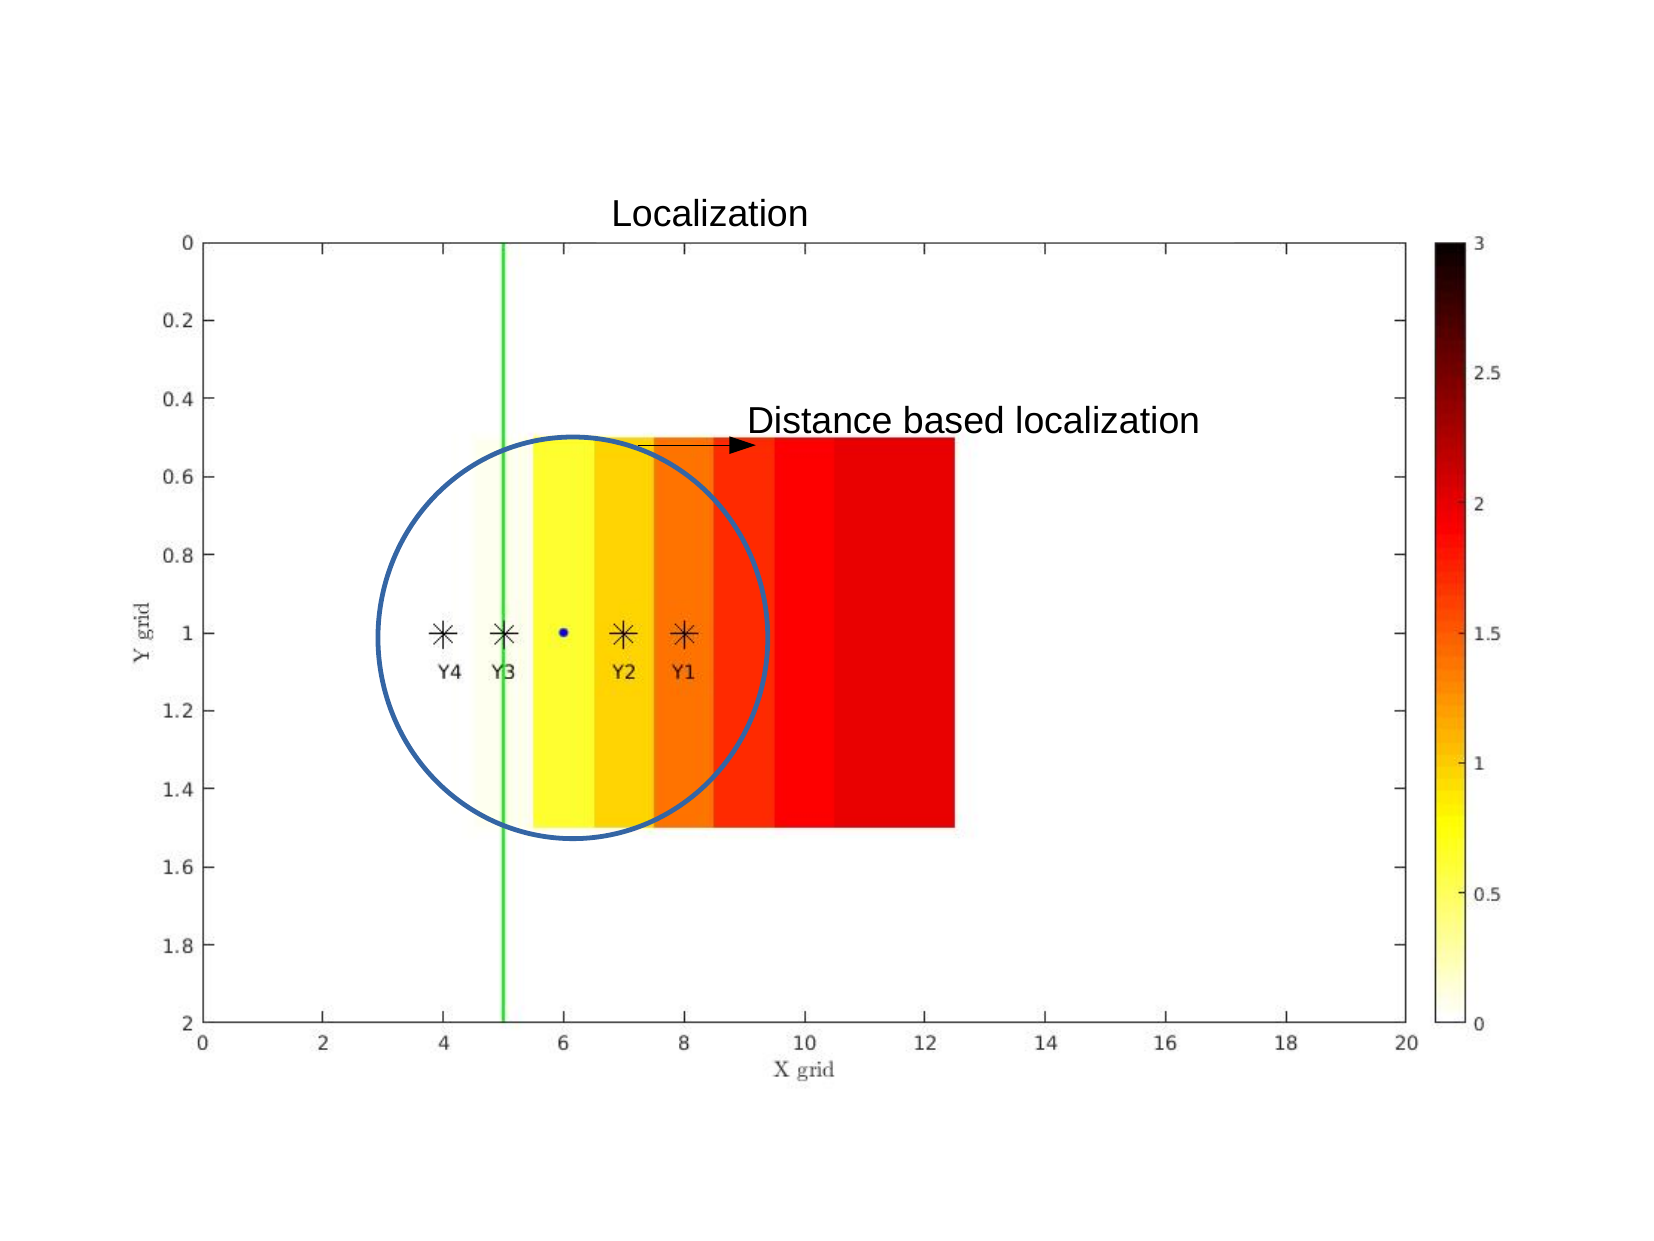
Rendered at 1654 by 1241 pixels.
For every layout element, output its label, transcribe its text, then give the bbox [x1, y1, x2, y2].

text_box [377, 437, 768, 839]
text_box Distance based localization [732, 392, 1371, 449]
picture [0, 230, 1654, 1130]
text_box Localization [596, 185, 1235, 243]
